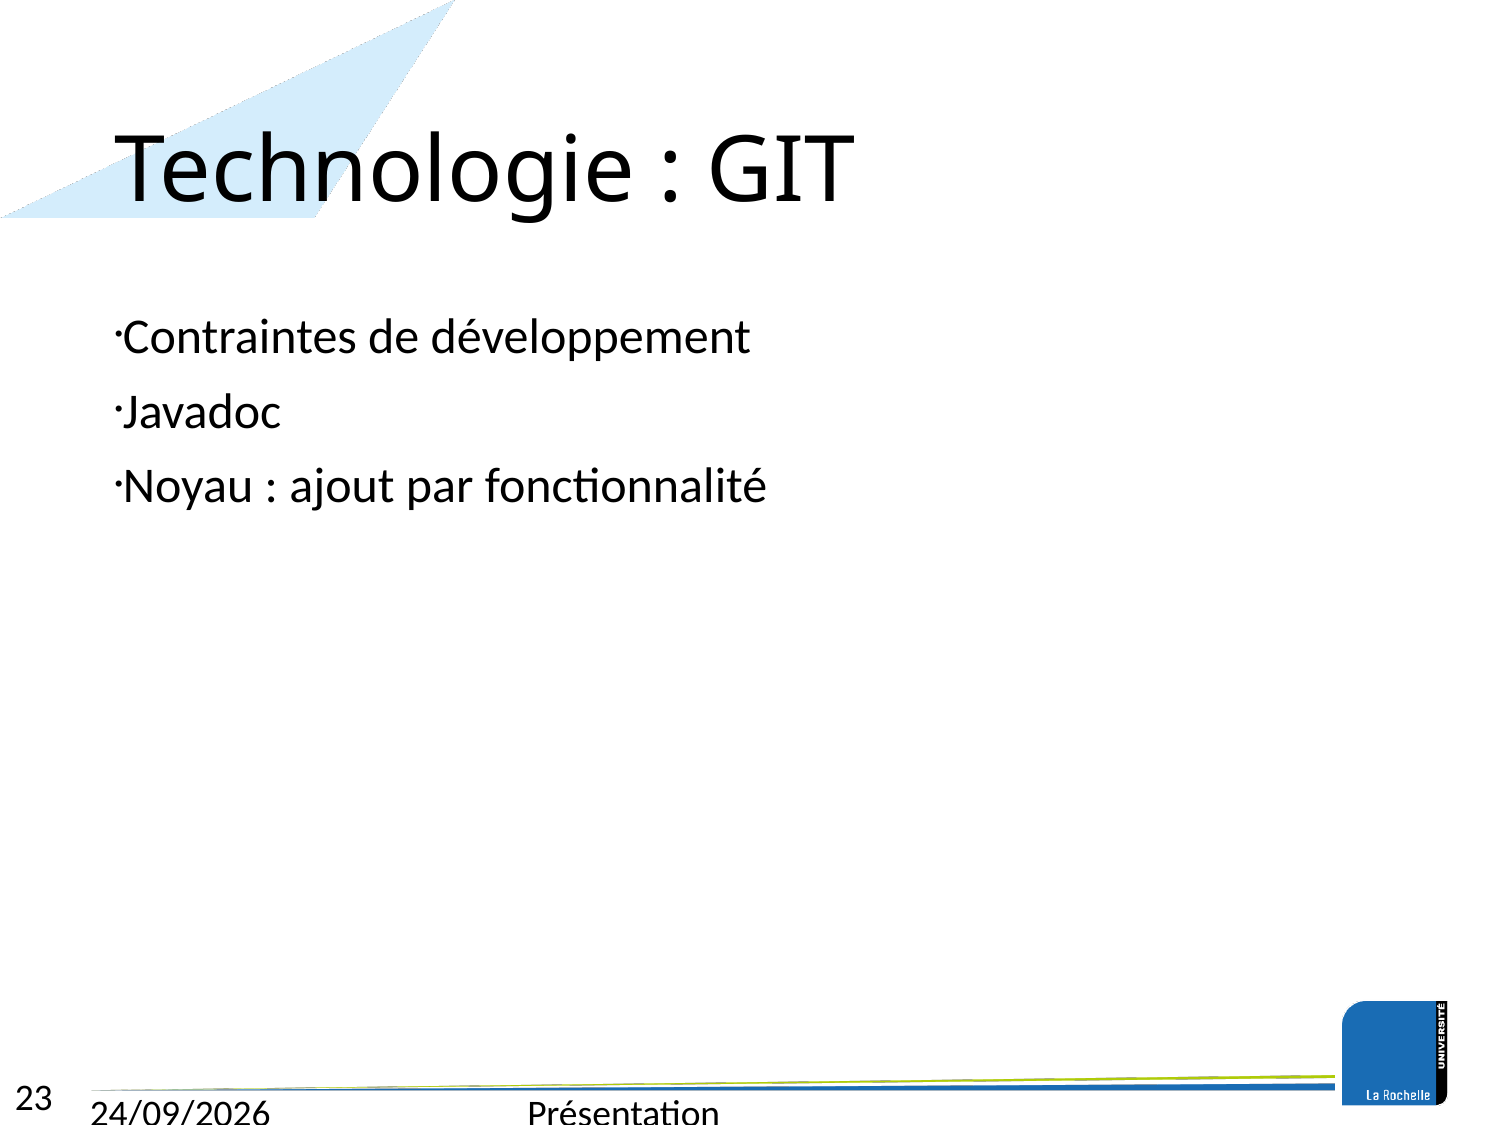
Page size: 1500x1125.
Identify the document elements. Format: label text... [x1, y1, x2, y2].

text_box [0, 1065, 77, 1125]
text_box 2015/11/6 [77, 1081, 425, 1125]
subtitle Technologie : GIT [100, 114, 1424, 198]
list Contraintes de développement Javadoc Noyau : ajout par fonctionnalité [100, 302, 1424, 953]
text_box Présentation [512, 1081, 988, 1125]
